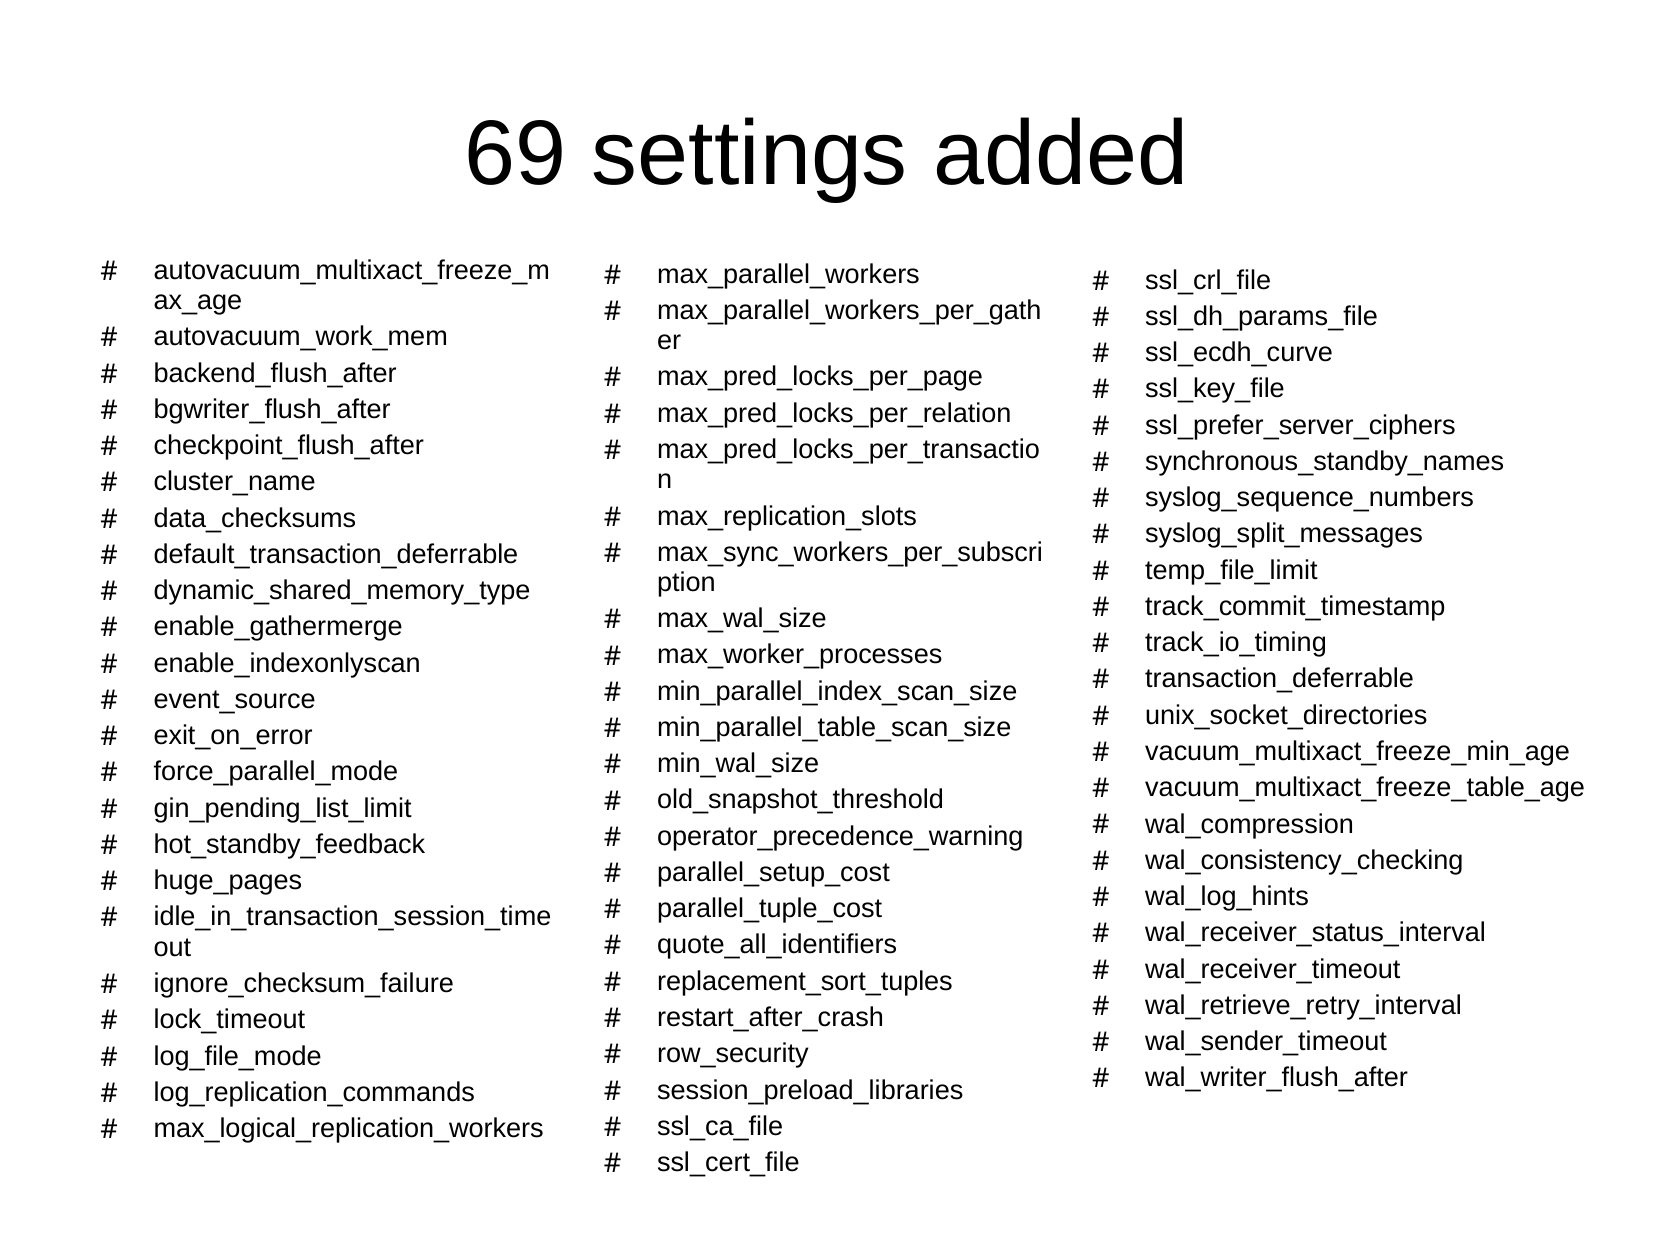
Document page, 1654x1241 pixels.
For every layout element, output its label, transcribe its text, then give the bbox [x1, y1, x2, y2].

list autovacuum_multixact_freeze_max_age autovacuum_work_mem backend_flush_after bgwriter_flush_after checkpoint_flush_after cluster_name data_checksums default_transaction_deferrable dynamic_shared_memory_type enable_gathermerge enable_indexonlyscan event_source exit_on_error force_parallel_mode gin_pending_list_limit hot_standby_feedback huge_pages idle_in_transaction_session_timeout ignore_checksum_failure lock_timeout log_file_mode log_replication_commands max_logical_replication_workers [82, 254, 563, 1144]
list max_parallel_workers max_parallel_workers_per_gather max_pred_locks_per_page max_pred_locks_per_relation max_pred_locks_per_transaction max_replication_slots max_sync_workers_per_subscription max_wal_size max_worker_processes min_parallel_index_scan_size min_parallel_table_scan_size min_wal_size old_snapshot_threshold operator_precedence_warning parallel_setup_cost parallel_tuple_cost quote_all_identifiers replacement_sort_tuples restart_after_crash row_security session_preload_libraries ssl_ca_file ssl_cert_file [586, 258, 1051, 1178]
title 69 settings added [82, 49, 1571, 257]
list ssl_crl_file ssl_dh_params_file ssl_ecdh_curve ssl_key_file ssl_prefer_server_ciphers synchronous_standby_names syslog_sequence_numbers syslog_split_messages temp_file_limit track_commit_timestamp track_io_timing transaction_deferrable unix_socket_directories vacuum_multixact_freeze_min_age vacuum_multixact_freeze_table_age wal_compression wal_consistency_checking wal_log_hints wal_receiver_status_interval wal_receiver_timeout wal_retrieve_retry_interval wal_sender_timeout wal_writer_flush_after [1074, 264, 1613, 1138]
